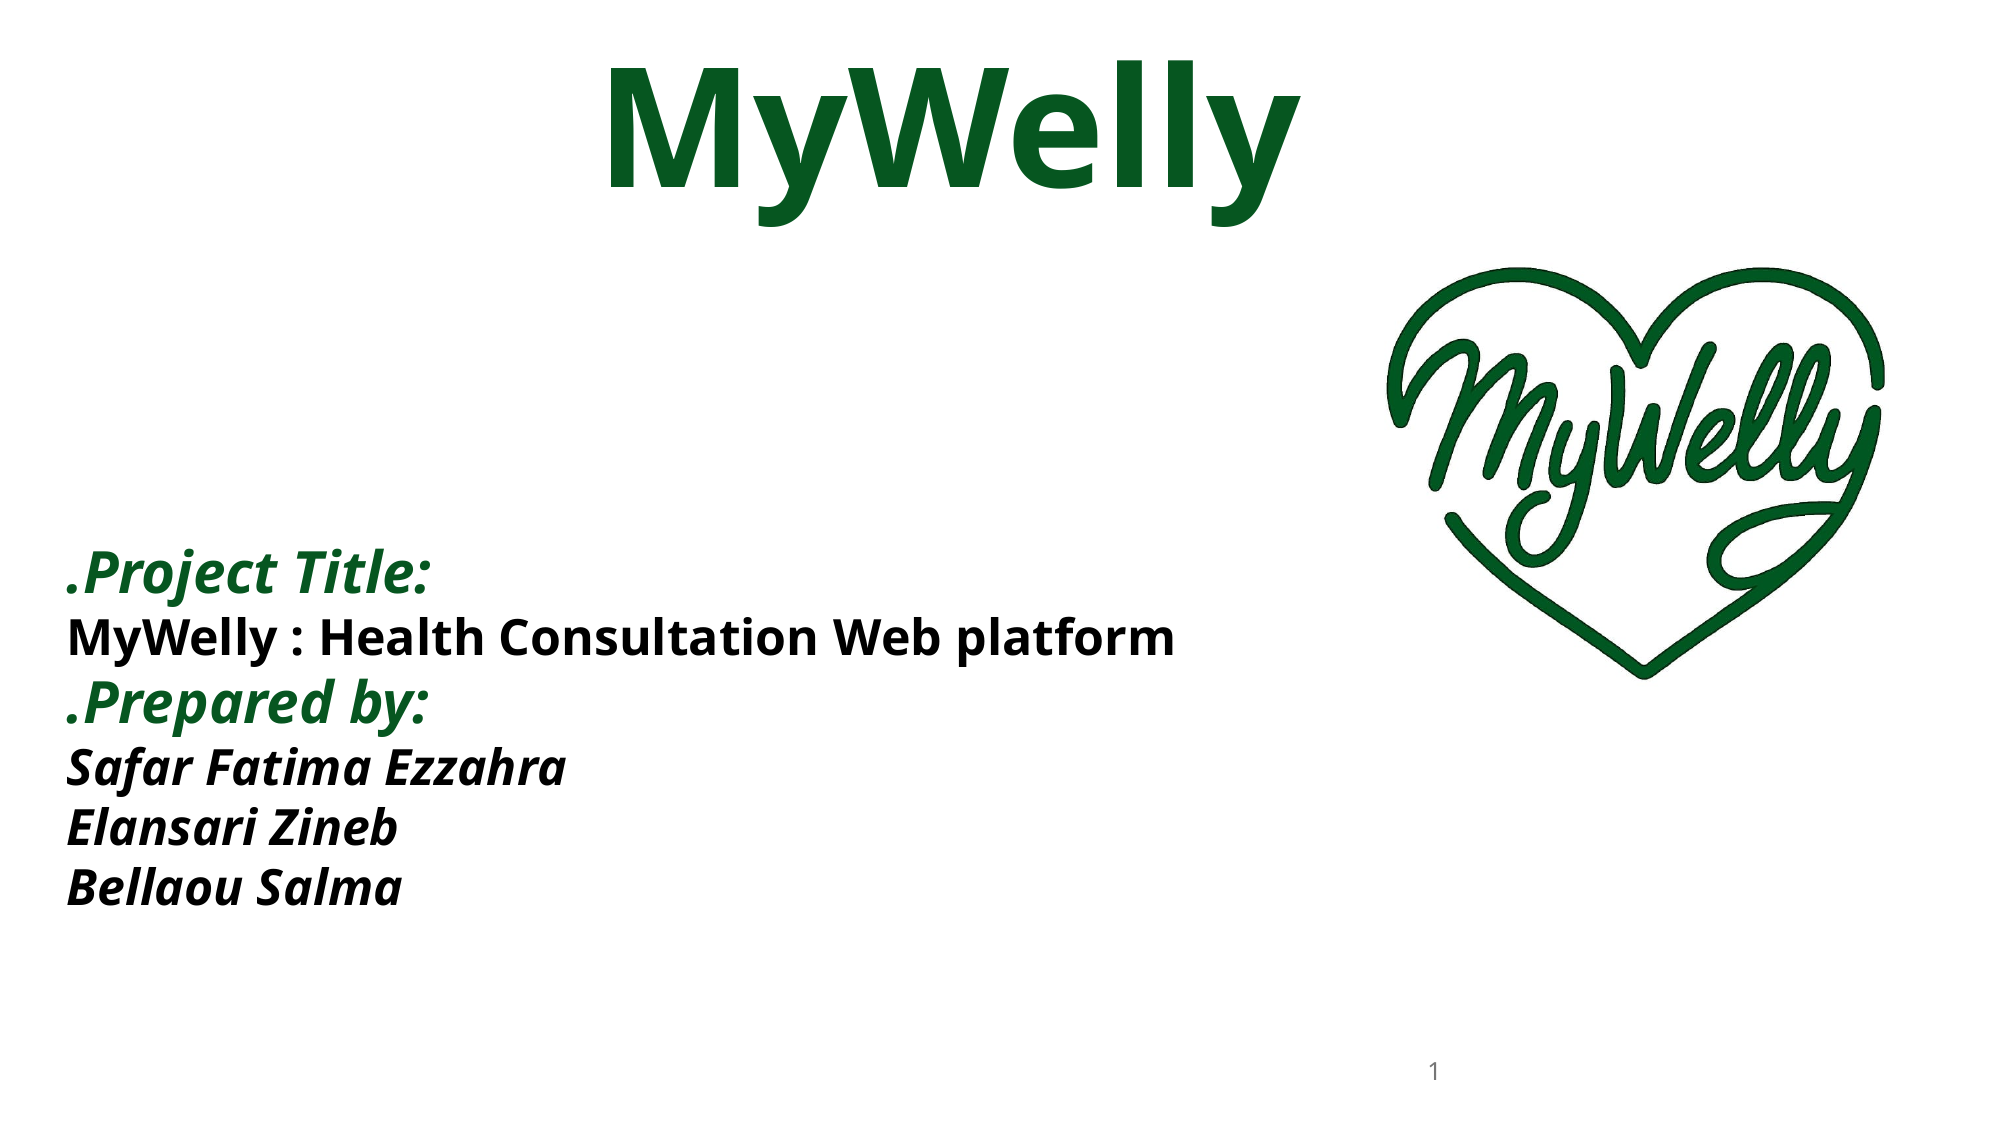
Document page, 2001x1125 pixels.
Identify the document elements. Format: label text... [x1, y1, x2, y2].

text_box [1412, 1042, 1863, 1103]
picture [1300, 163, 1973, 795]
text_box .Project Title: MyWelly : Health Consultation Web platform .Prepared by: Safar Fatima Ezzahra Elansari Zineb Bellaou Salma [51, 527, 2000, 1125]
text_box MyWelly [581, 0, 2000, 267]
